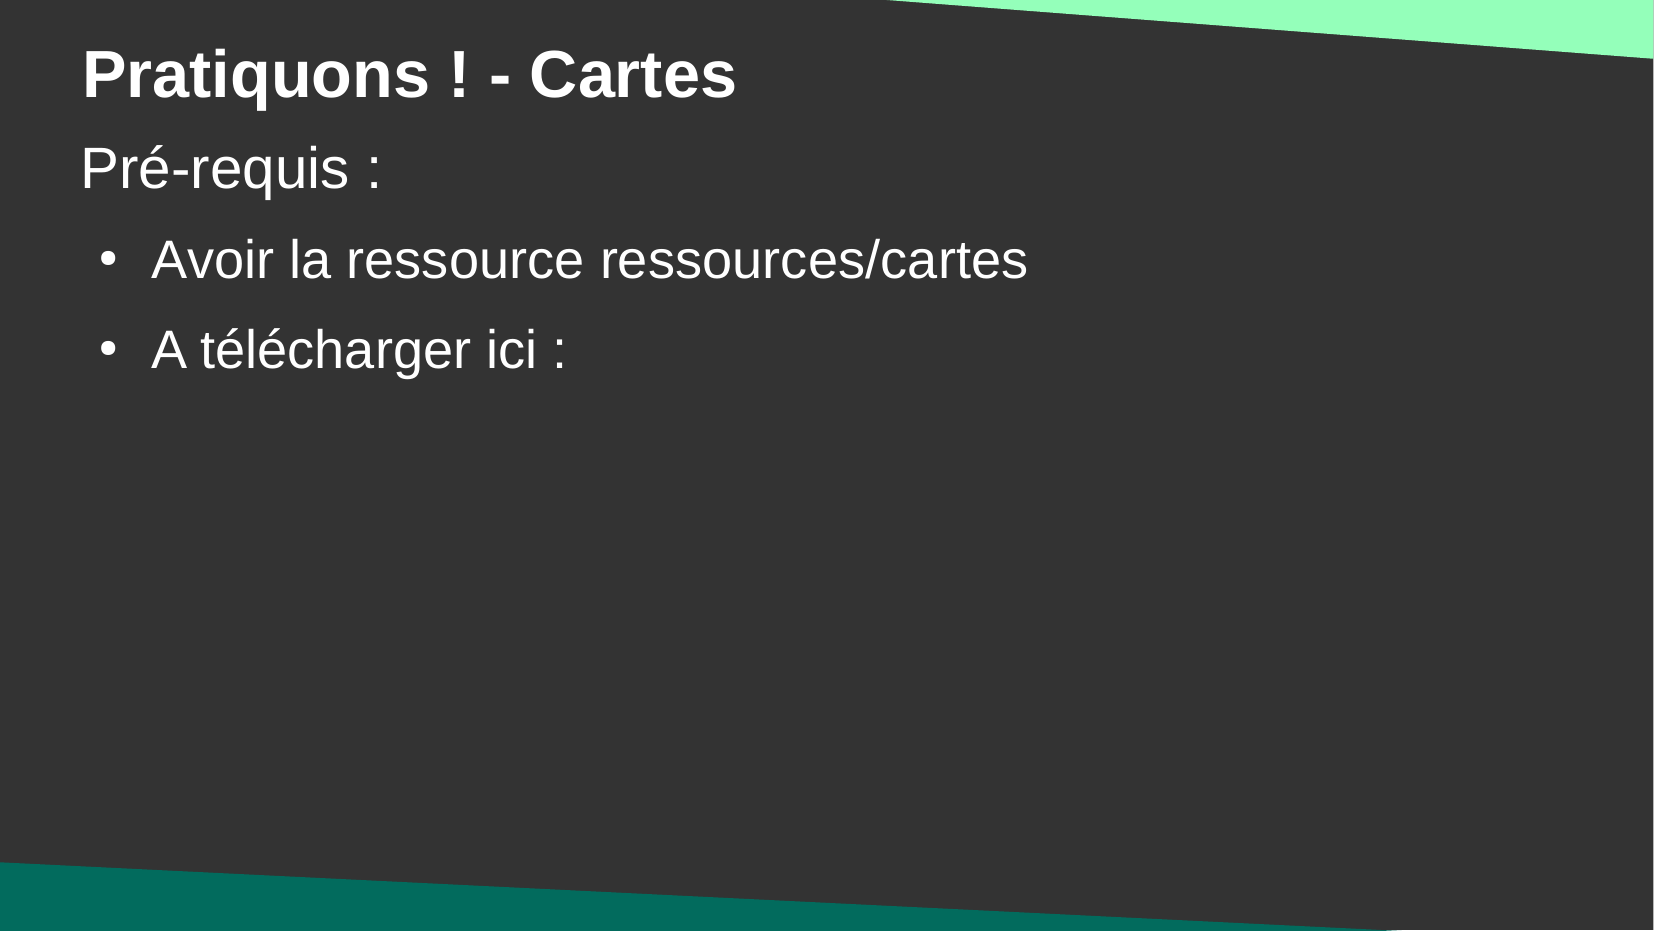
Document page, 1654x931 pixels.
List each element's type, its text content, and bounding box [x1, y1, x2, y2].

title Pratiquons ! - Cartes [82, 37, 1571, 114]
list Pré-requis : Avoir la ressource ressources/cartes A télécharger ici : [80, 135, 1620, 473]
text_box [886, 0, 1654, 59]
